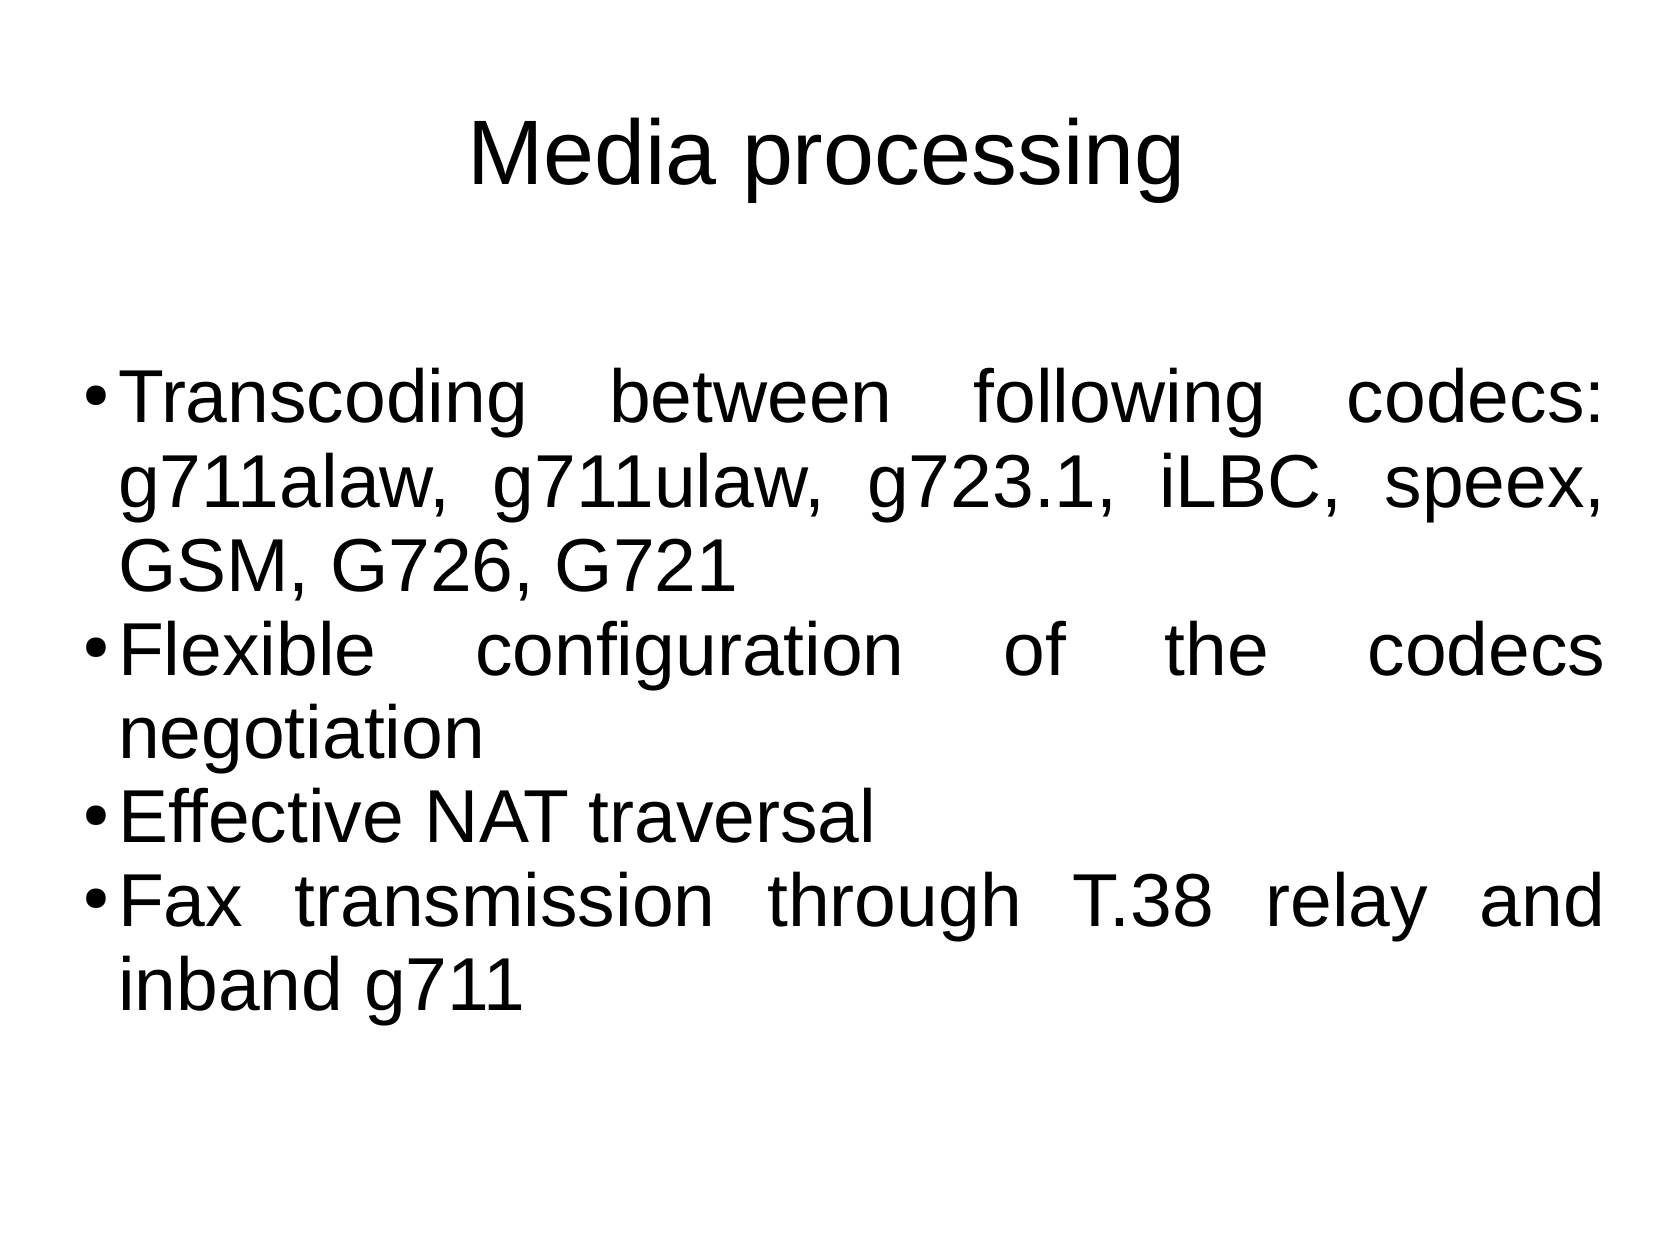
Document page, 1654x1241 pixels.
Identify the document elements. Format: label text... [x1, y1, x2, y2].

subtitle Transcoding between following codecs: g711alaw, g711ulaw, g723.1, iLBC, speex, GSM, G726, G721 Flexible configuration of the codecs negotiation Effective NAT traversal Fax transmission through T.38 relay and inband g711 [82, 236, 1607, 1146]
title Media processing [82, 49, 1571, 236]
